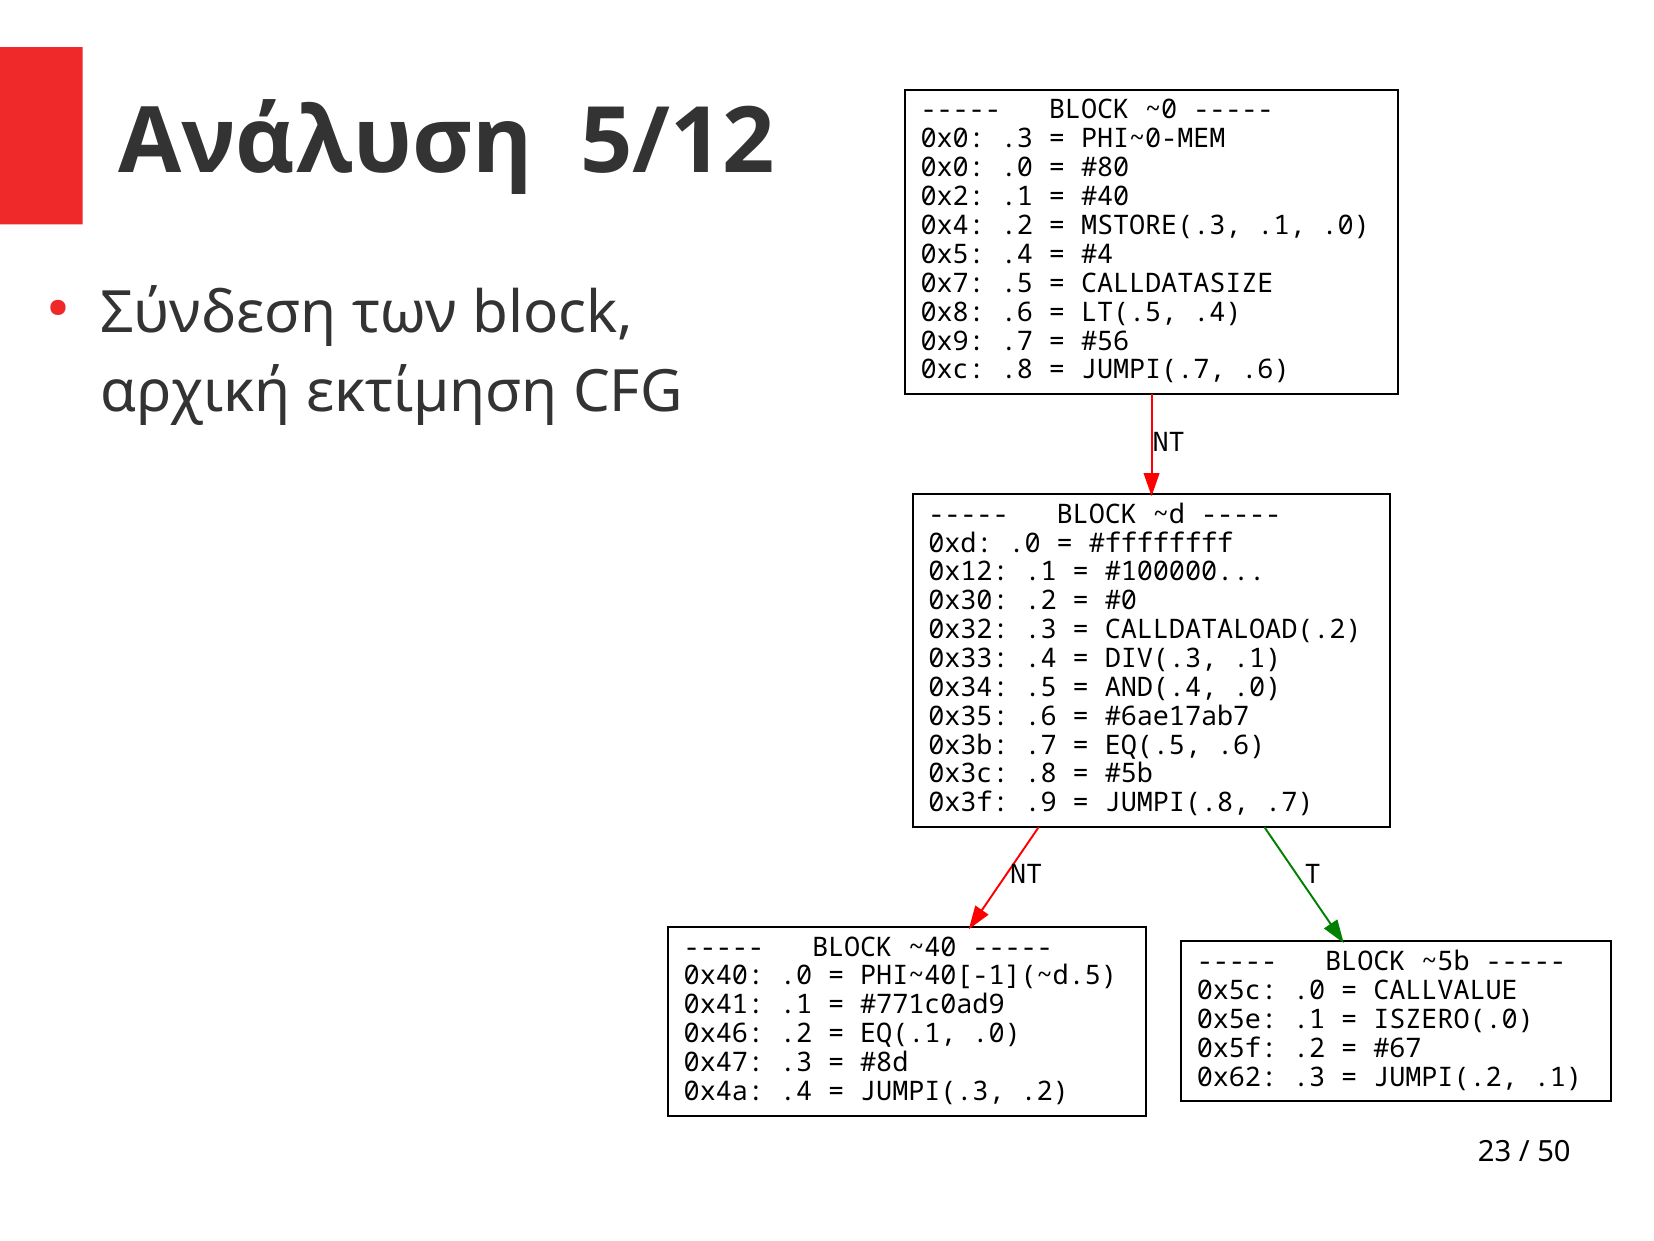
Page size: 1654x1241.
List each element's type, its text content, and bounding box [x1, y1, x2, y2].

picture [659, 80, 1620, 1126]
list Σύνδεση των block, αρχική εκτίμηση CFG [30, 270, 659, 376]
title Ανάλυση 5/12 [118, 33, 1571, 241]
